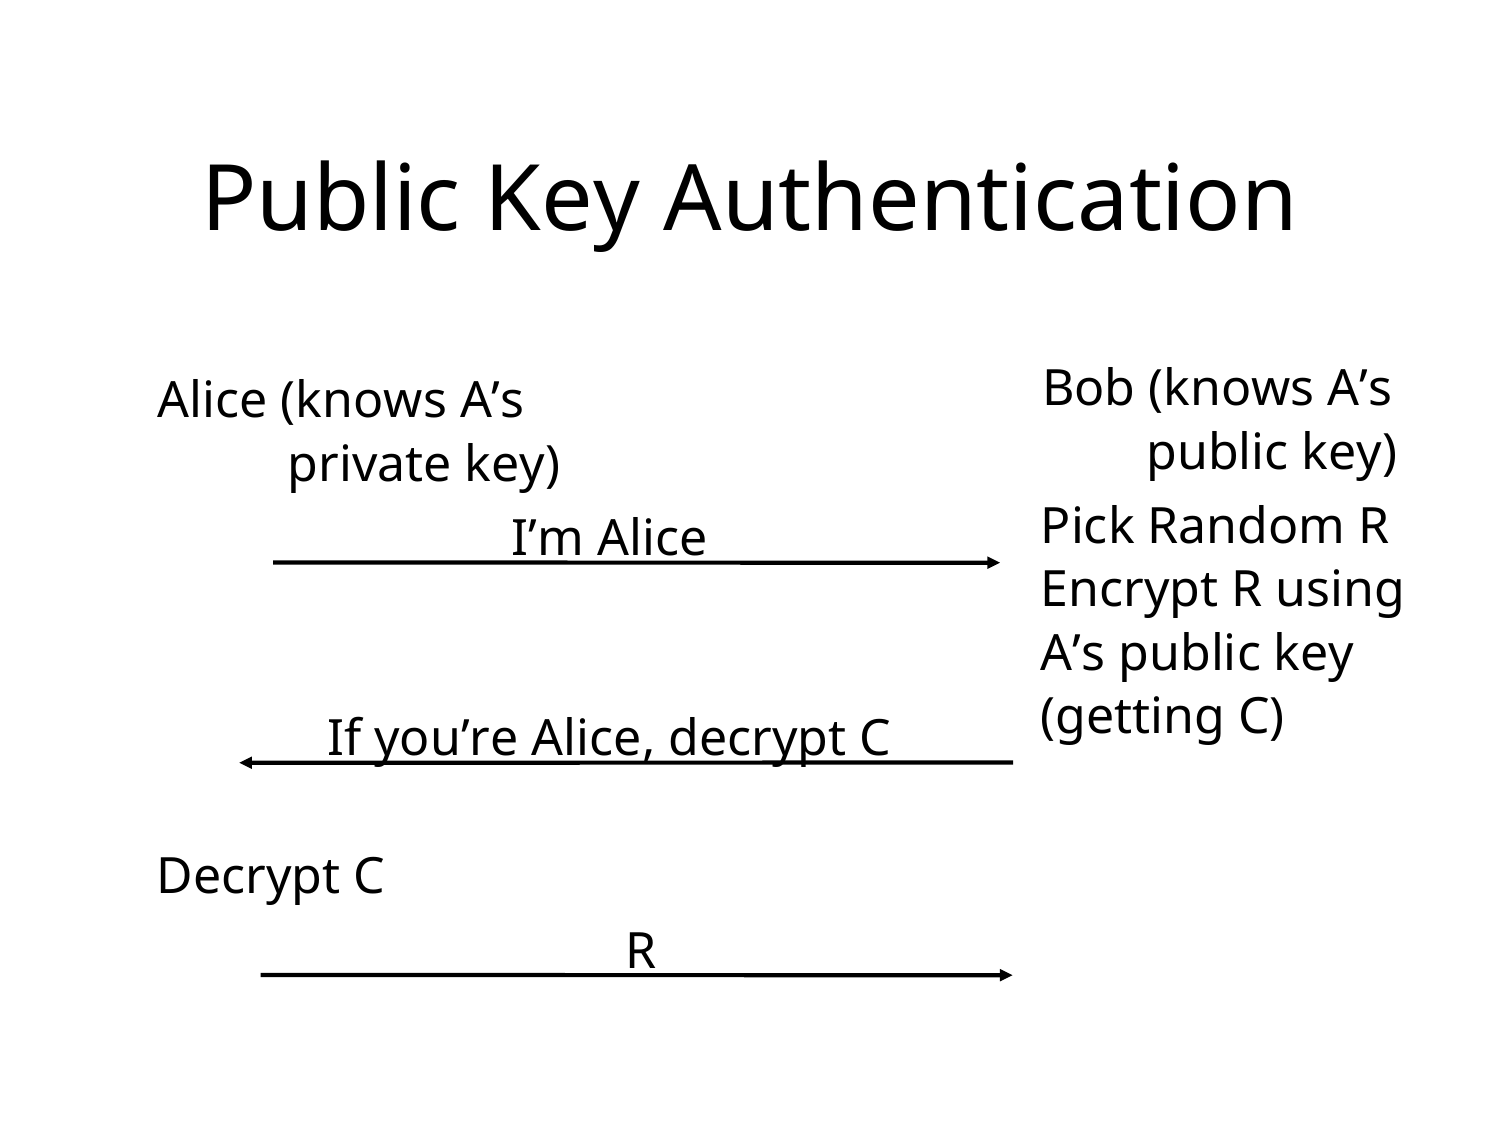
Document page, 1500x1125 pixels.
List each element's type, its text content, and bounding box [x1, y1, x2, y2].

text_box I’m Alice [496, 497, 775, 574]
text_box If you’re Alice, decrypt C [312, 697, 907, 774]
text_box Pick Random R Encrypt R using A’s public key (getting C) [1025, 485, 1421, 752]
text_box Bob (knows A’s public key) [1027, 347, 1413, 485]
text_box Decrypt C [141, 834, 401, 911]
text_box R [610, 909, 673, 986]
title Public Key Authentication [112, 99, 1388, 288]
text_box Alice (knows A’s private key) [142, 359, 576, 500]
